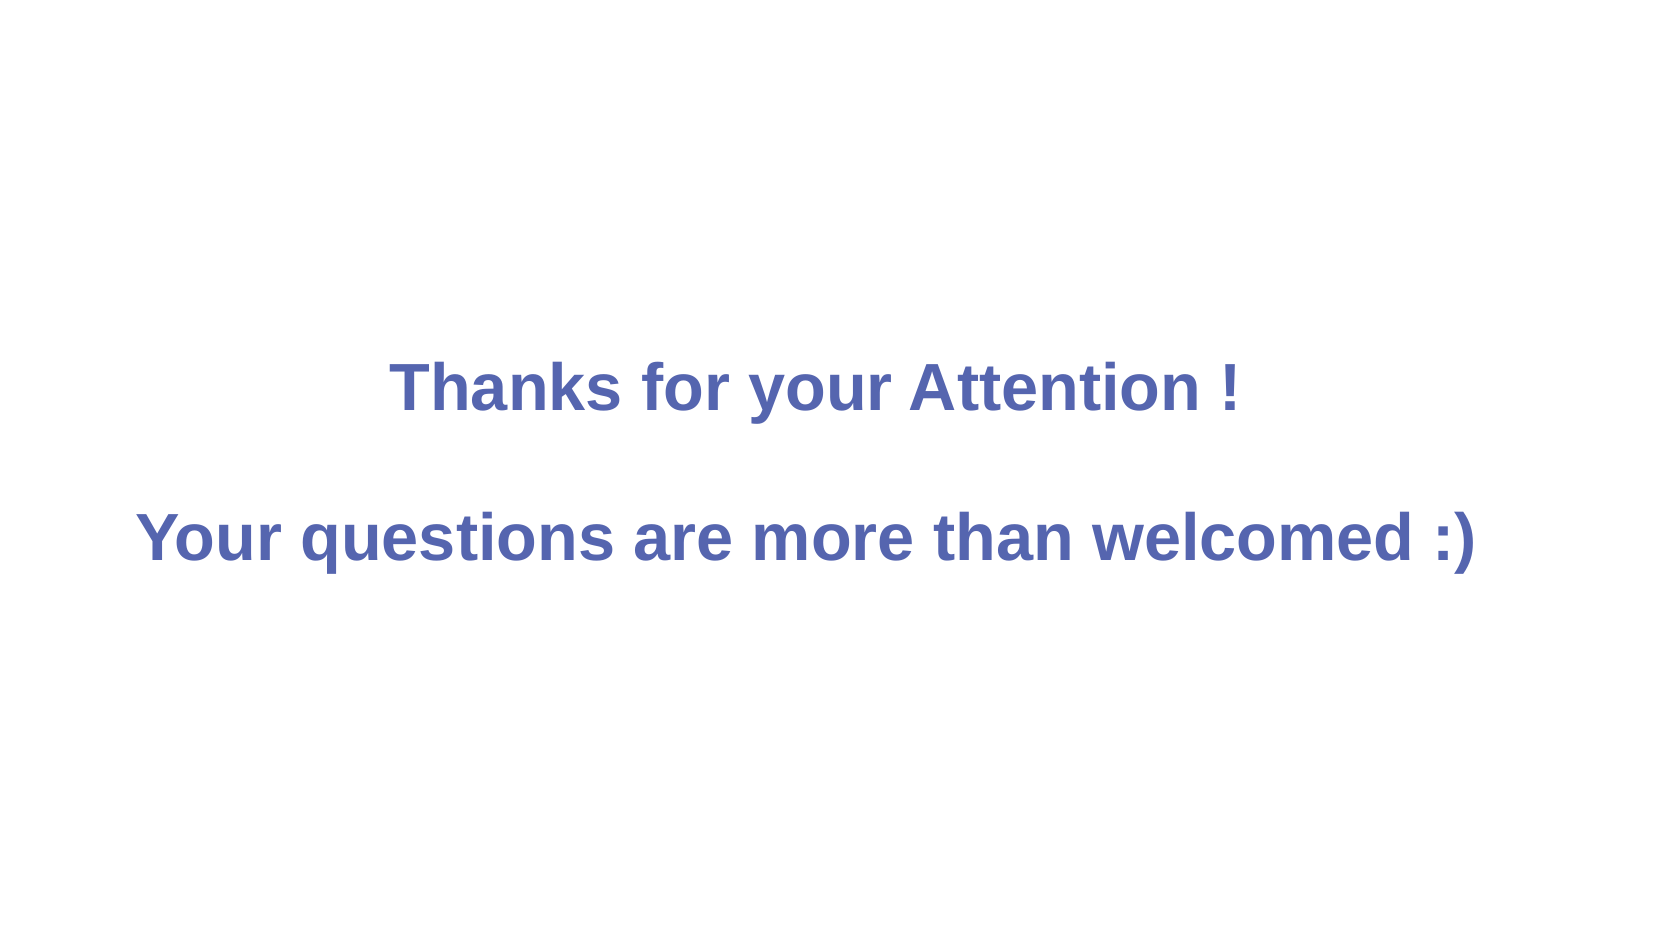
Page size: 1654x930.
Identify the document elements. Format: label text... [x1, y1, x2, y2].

title Thanks for your Attention ! Your questions are more than welcomed :) [72, 350, 1561, 575]
